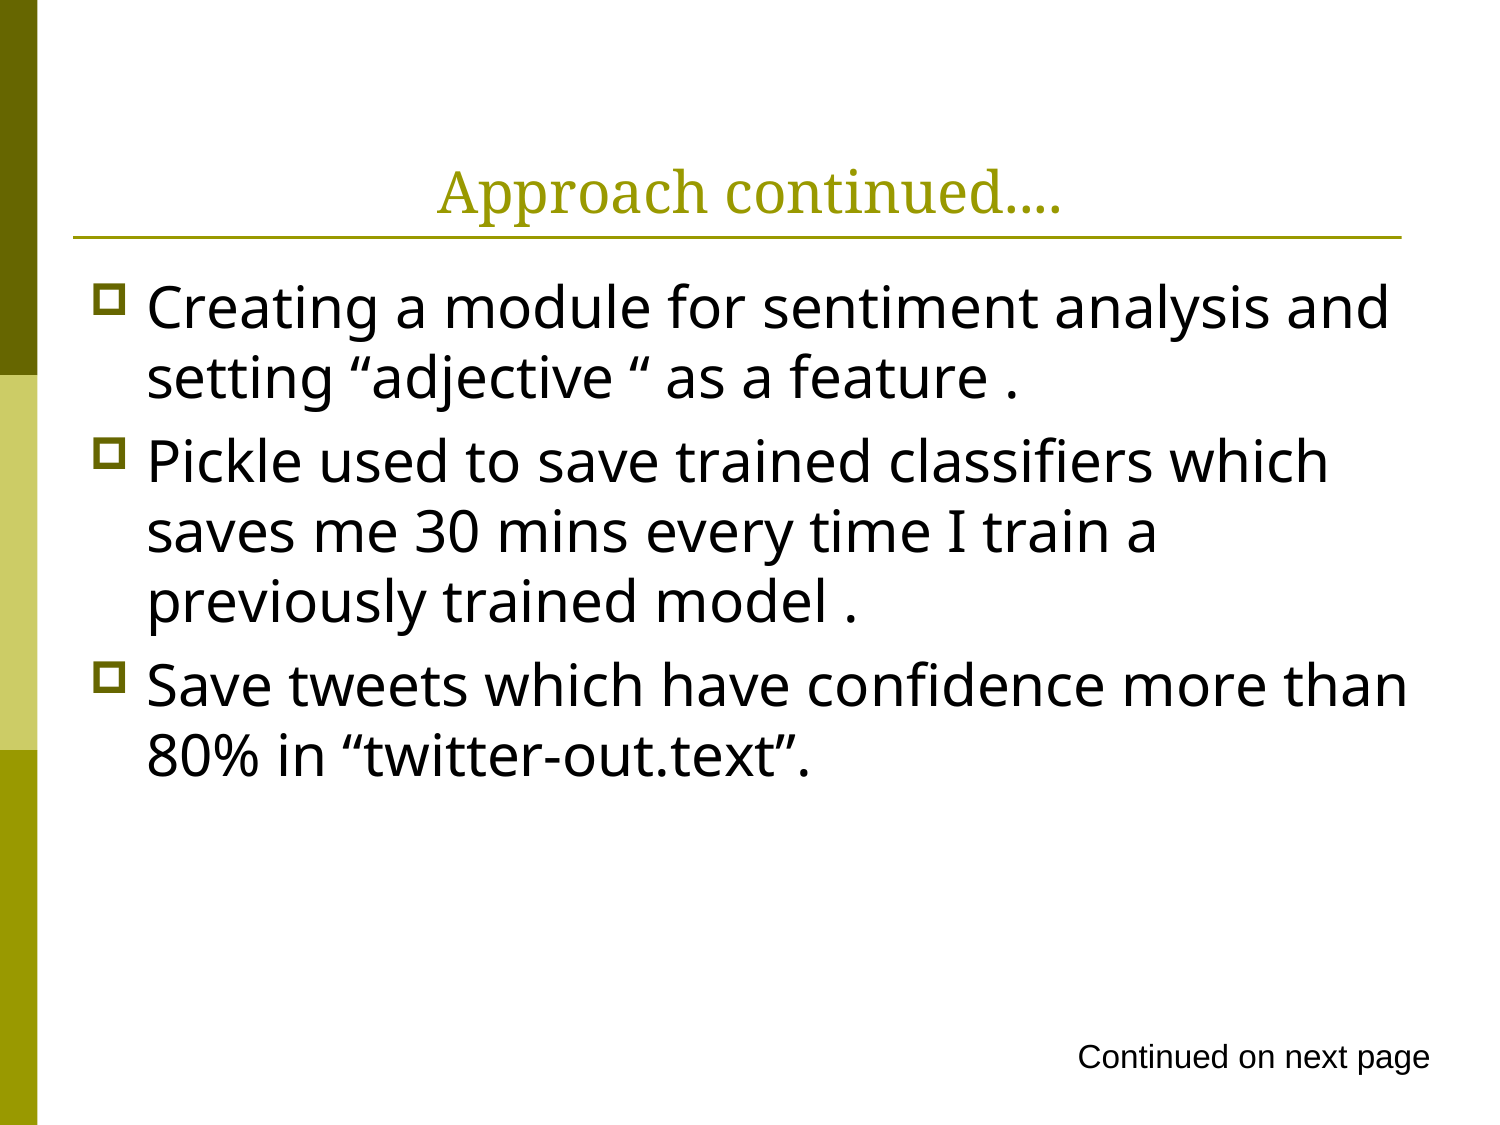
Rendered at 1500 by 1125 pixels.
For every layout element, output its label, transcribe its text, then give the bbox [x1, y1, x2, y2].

text_box Continued on next page [1062, 1027, 1465, 1083]
list Creating a module for sentiment analysis and setting “adjective “ as a feature . Pickle used to save trained classifiers which saves me 30 mins every time I train a previously trained model . Save tweets which have confidence more than 80% in “twitter-out.text”. [75, 262, 1426, 1006]
title Approach continued.... [75, 45, 1426, 233]
